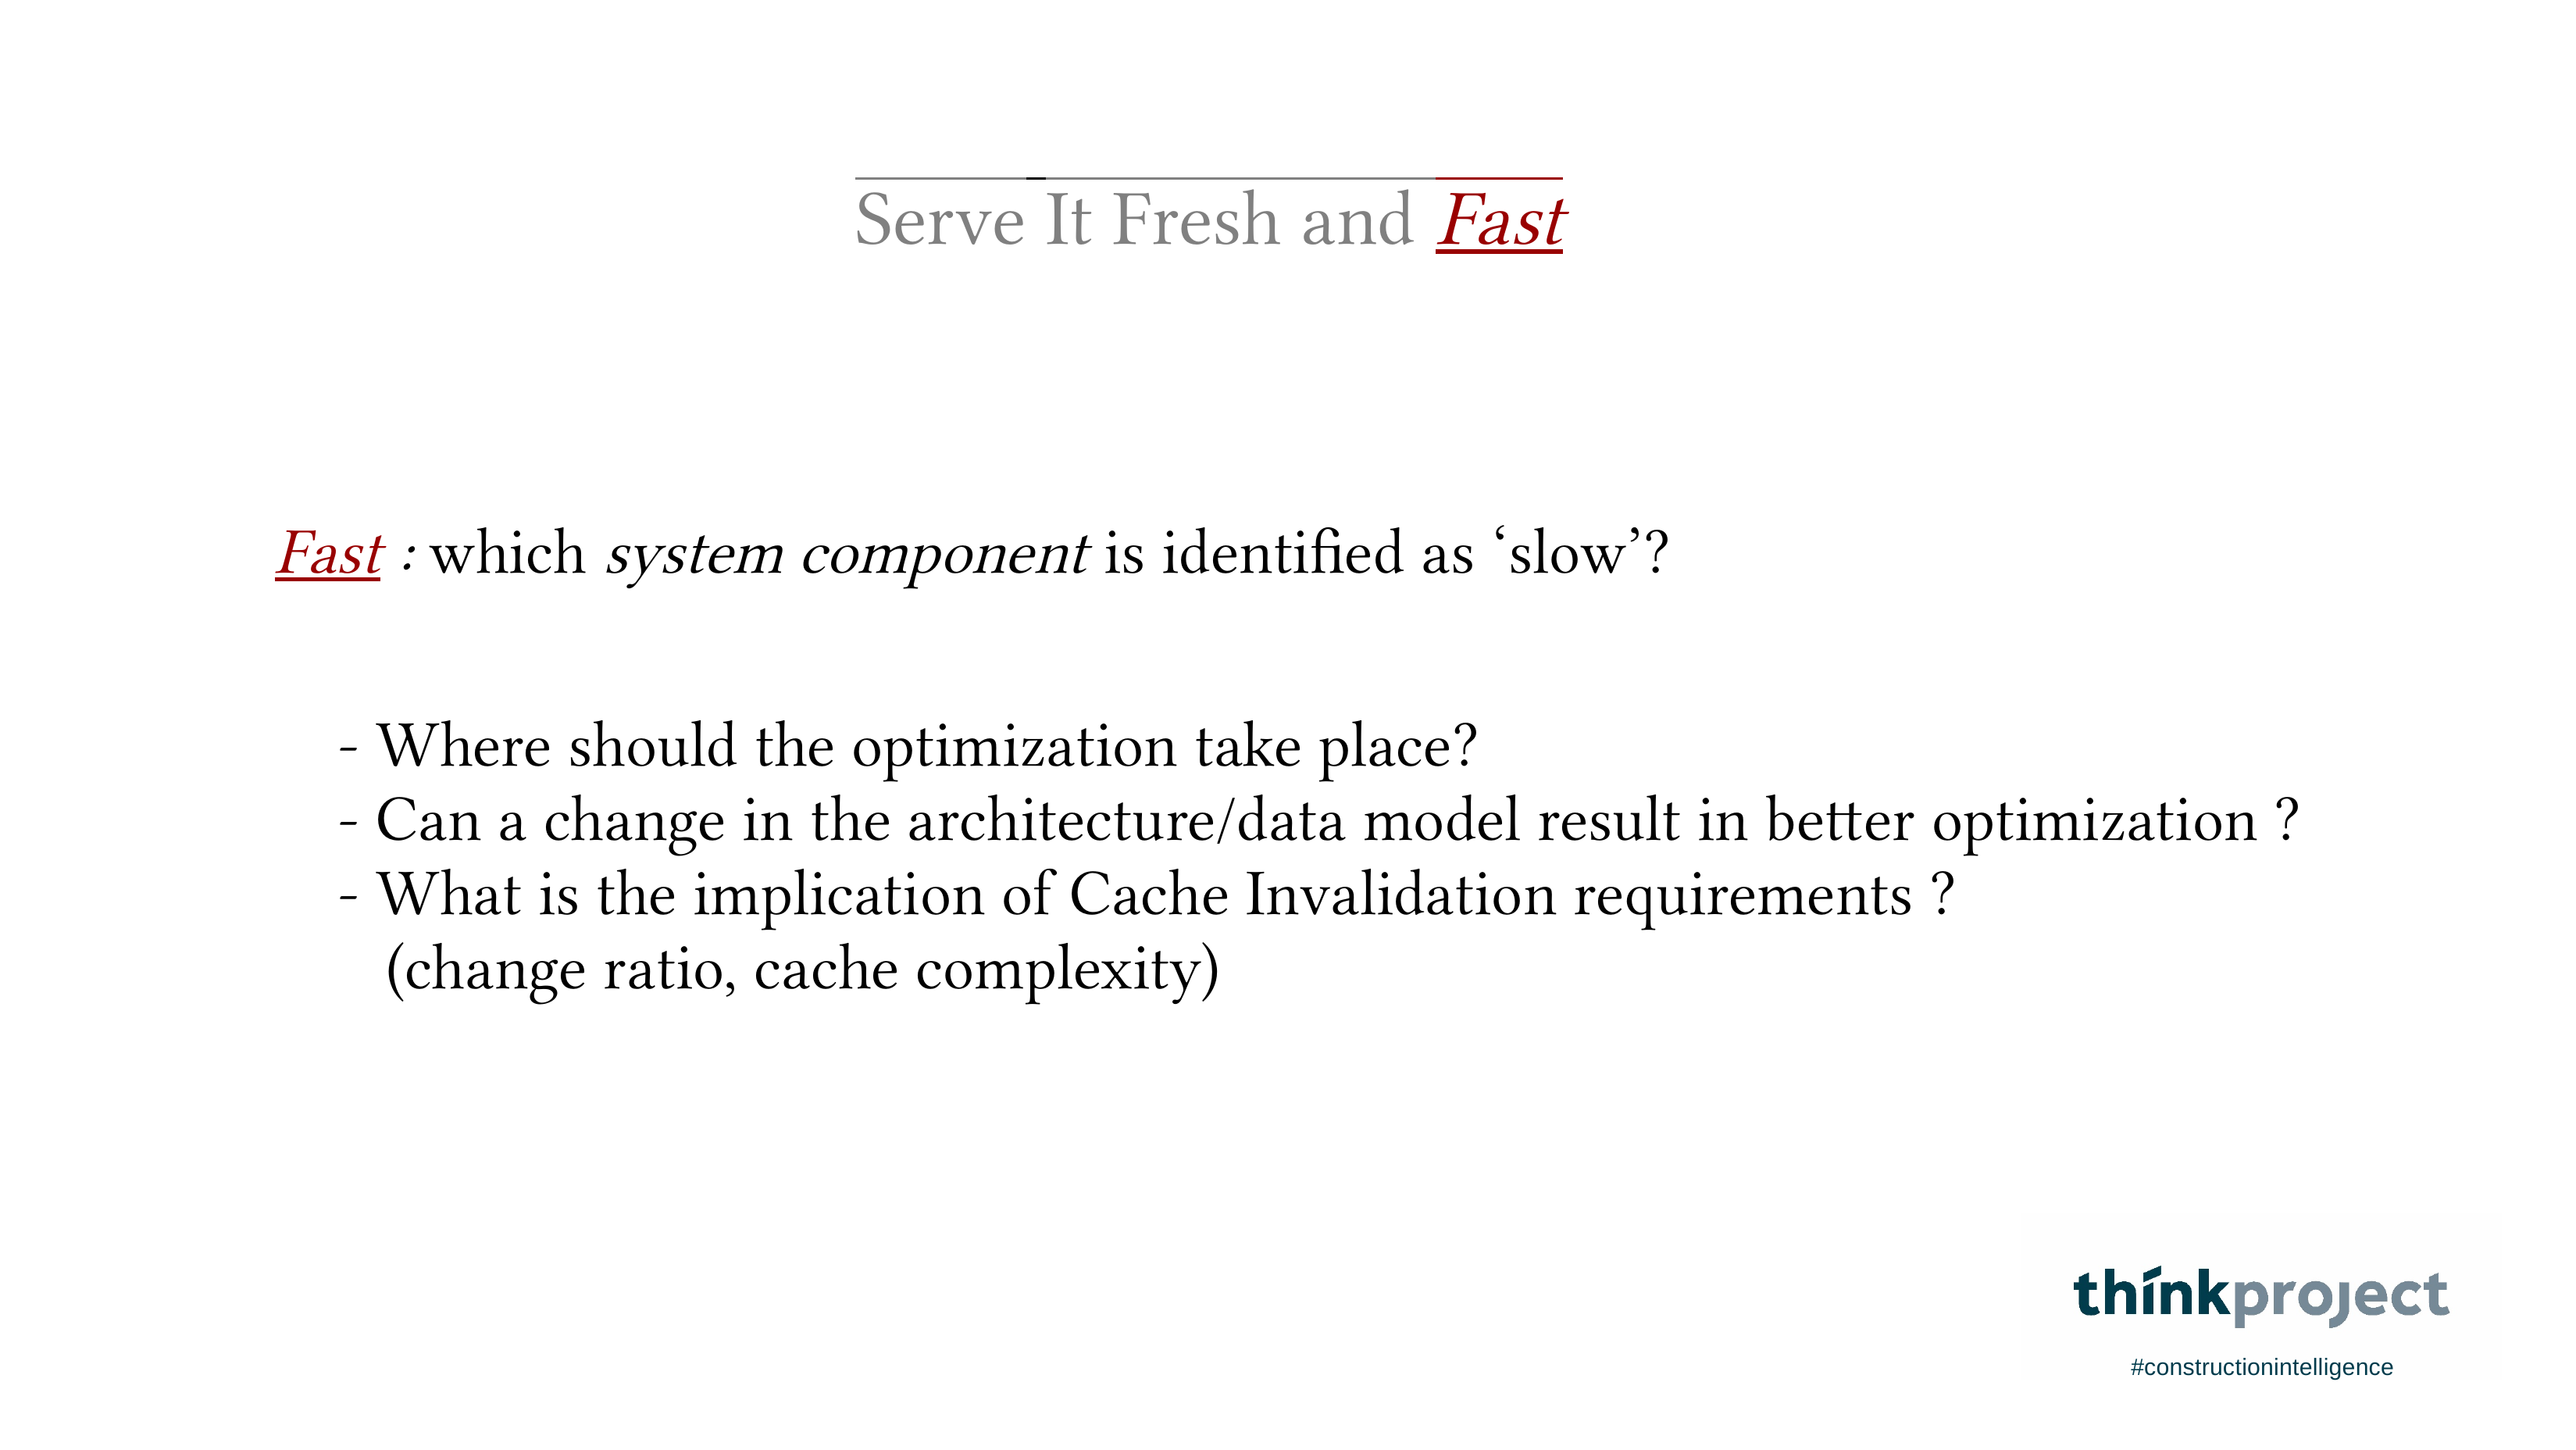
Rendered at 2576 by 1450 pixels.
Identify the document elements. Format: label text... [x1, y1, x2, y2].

text_box Serve It Fresh and Fast [824, 168, 1602, 329]
text_box - Where should the optimization take place? - Can a change in the architecture/data model result in better optimization ? - What is the implication of Cache Invalidation requirements ? (change ratio, cache complexity) [326, 702, 2315, 1011]
text_box Fast : which system component is identified as ‘slow’? [247, 509, 1700, 670]
picture [2021, 1212, 2502, 1380]
picture [2332, 1364, 2338, 1373]
